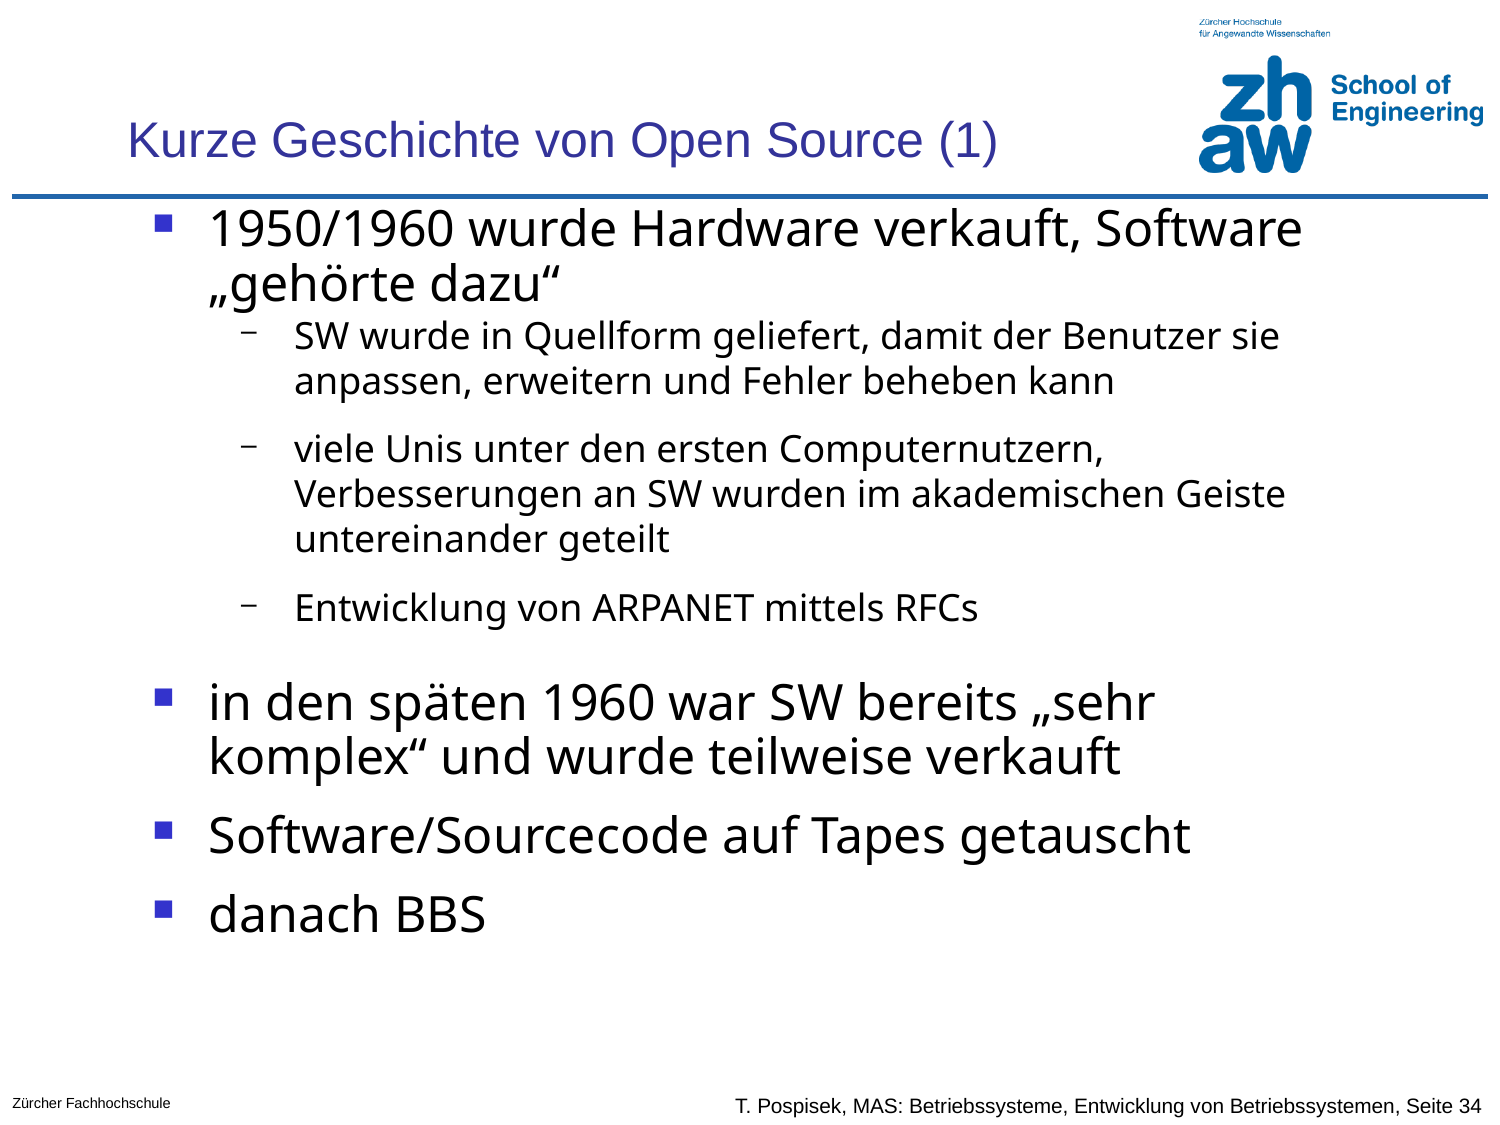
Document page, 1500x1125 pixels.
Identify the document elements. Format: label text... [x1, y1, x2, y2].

picture [1199, 19, 1483, 173]
list 1950/1960 wurde Hardware verkauft, Software „gehörte dazu“ SW wurde in Quellform geliefert, damit der Benutzer sie anpassen, erweitern und Fehler beheben kann viele Unis unter den ersten Computernutzern, Verbesserungen an SW wurden im akademischen Geiste untereinander geteilt Entwicklung von ARPANET mittels RFCs in den späten 1960 war SW bereits „sehr komplex“ und wurde teilweise verkauft Software/Sourcecode auf Tapes getauscht danach BBS [137, 196, 1376, 959]
title Kurze Geschichte von Open Source (1) [112, 50, 1391, 175]
